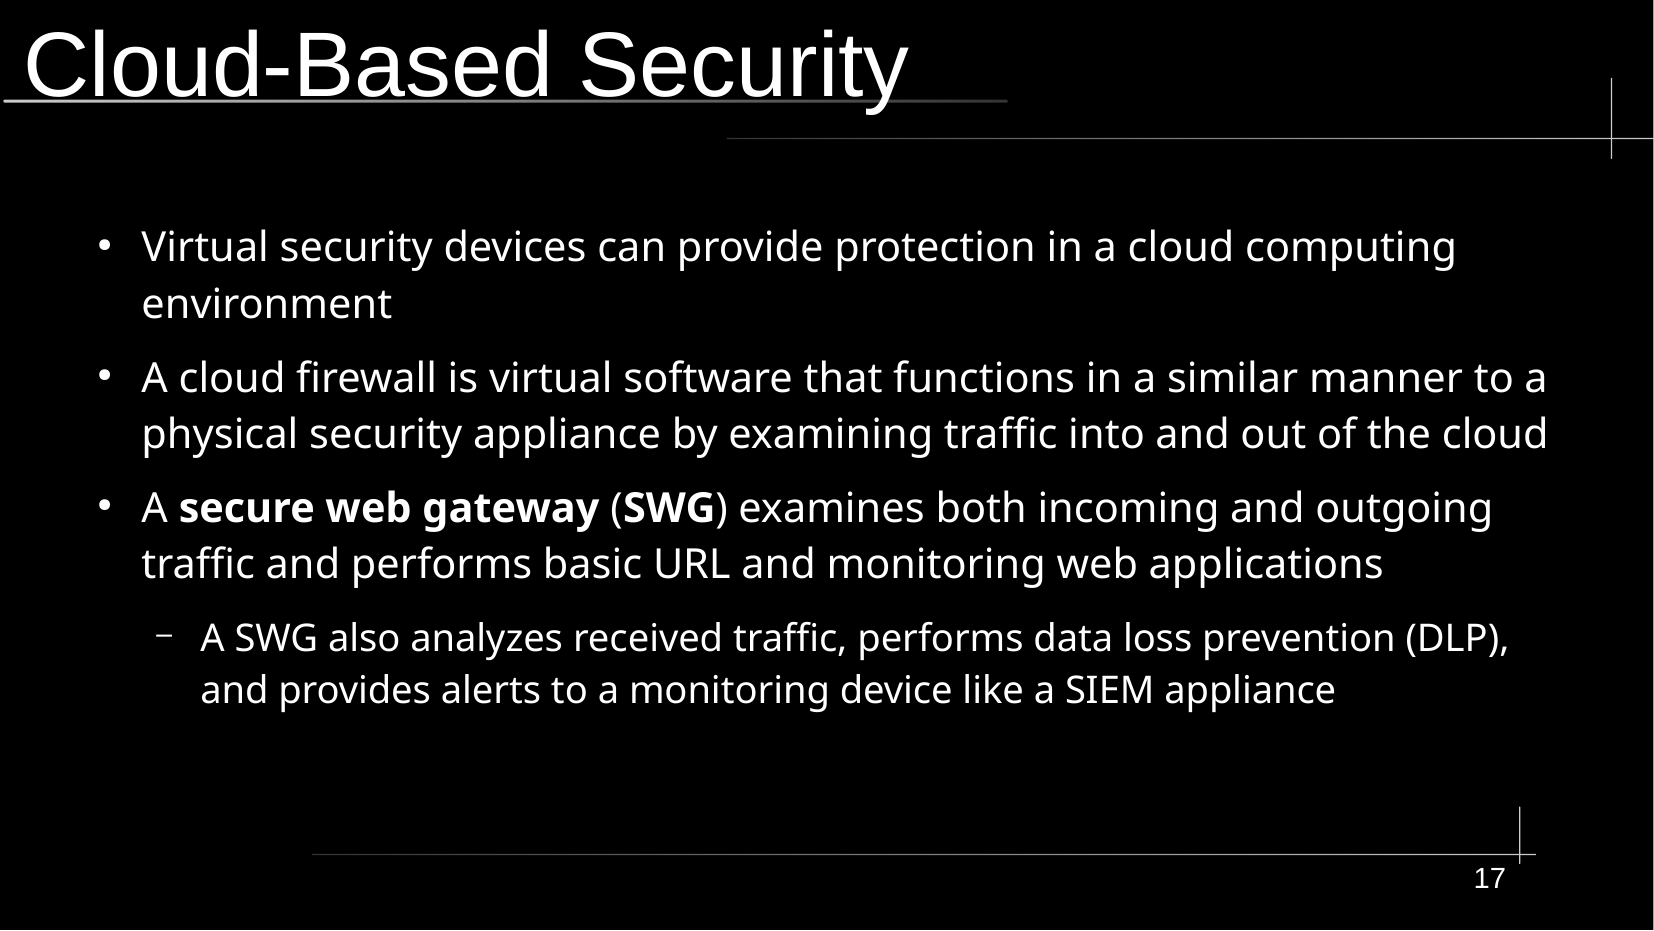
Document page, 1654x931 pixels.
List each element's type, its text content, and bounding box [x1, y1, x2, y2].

list Virtual security devices can provide protection in a cloud computing environment A cloud firewall is virtual software that functions in a similar manner to a physical security appliance by examining traffic into and out of the cloud A secure web gateway (SWG) examines both incoming and outgoing traffic and performs basic URL and monitoring web applications A SWG also analyzes received traffic, performs data loss prevention (DLP), and provides alerts to a monitoring device like a SIEM appliance [82, 217, 1571, 758]
title Cloud-Based Security [23, 11, 1589, 119]
